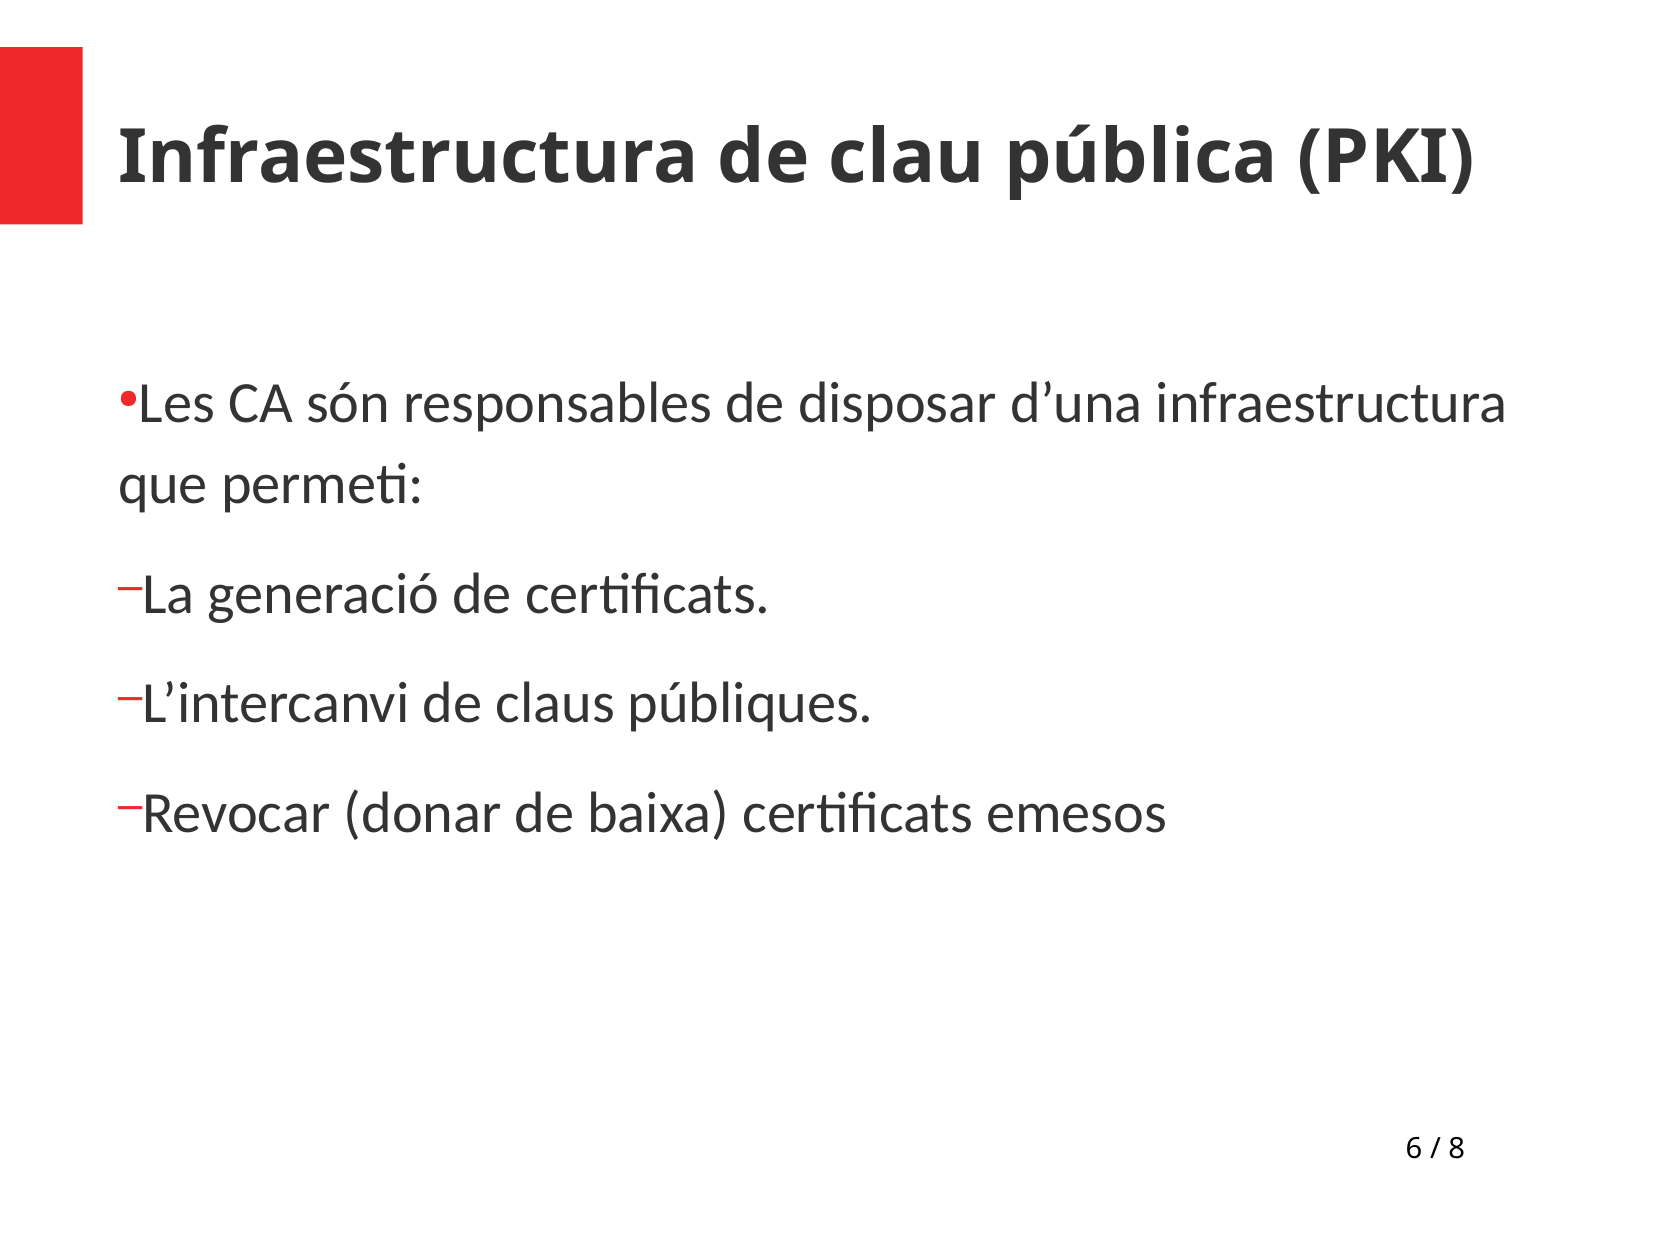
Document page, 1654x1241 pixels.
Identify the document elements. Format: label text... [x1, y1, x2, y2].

text_box <number> / 8 [1405, 1129, 1571, 1216]
list Les CA són responsables de disposar d’una infraestructura que permeti: La generació de certificats. L’intercanvi de claus públiques. Revocar (donar de baixa) certificats emesos [118, 354, 1536, 1074]
title Infraestructura de clau pública (PKI) [118, 49, 1571, 257]
